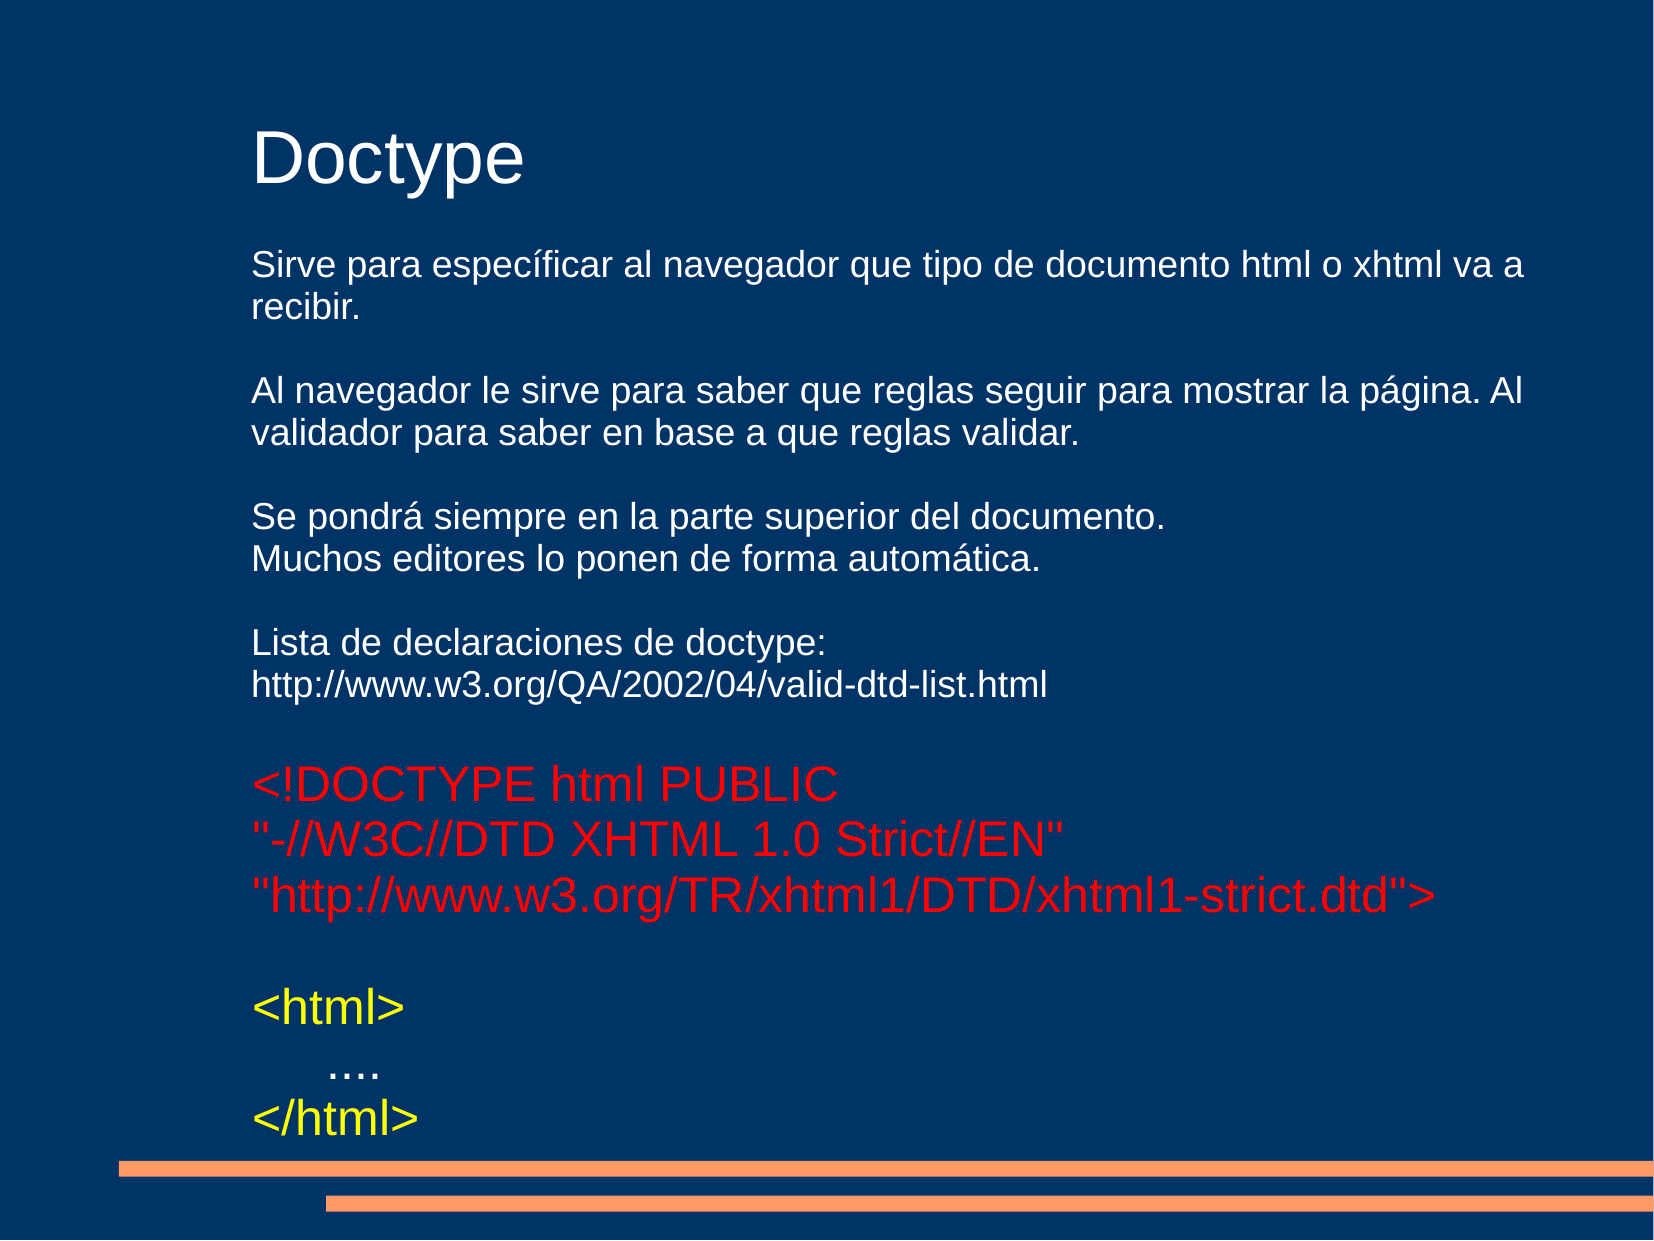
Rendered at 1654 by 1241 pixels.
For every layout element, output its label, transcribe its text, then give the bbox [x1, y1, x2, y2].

text_box Doctype [236, 107, 1359, 207]
text_box <!DOCTYPE html PUBLIC "-//W3C//DTD XHTML 1.0 Strict//EN" "http://www.w3.org/TR/xhtml1/DTD/xhtml1-strict.dtd"> <html> .... </html> [237, 748, 1567, 1196]
text_box Sirve para específicar al navegador que tipo de documento html o xhtml va a recibir. Al navegador le sirve para saber que reglas seguir para mostrar la página. Al validador para saber en base a que reglas validar. Se pondrá siempre en la parte superior del documento. Muchos editores lo ponen de forma automática. Lista de declaraciones de doctype: http://www.w3.org/QA/2002/04/valid-dtd-list.html [236, 236, 1568, 923]
